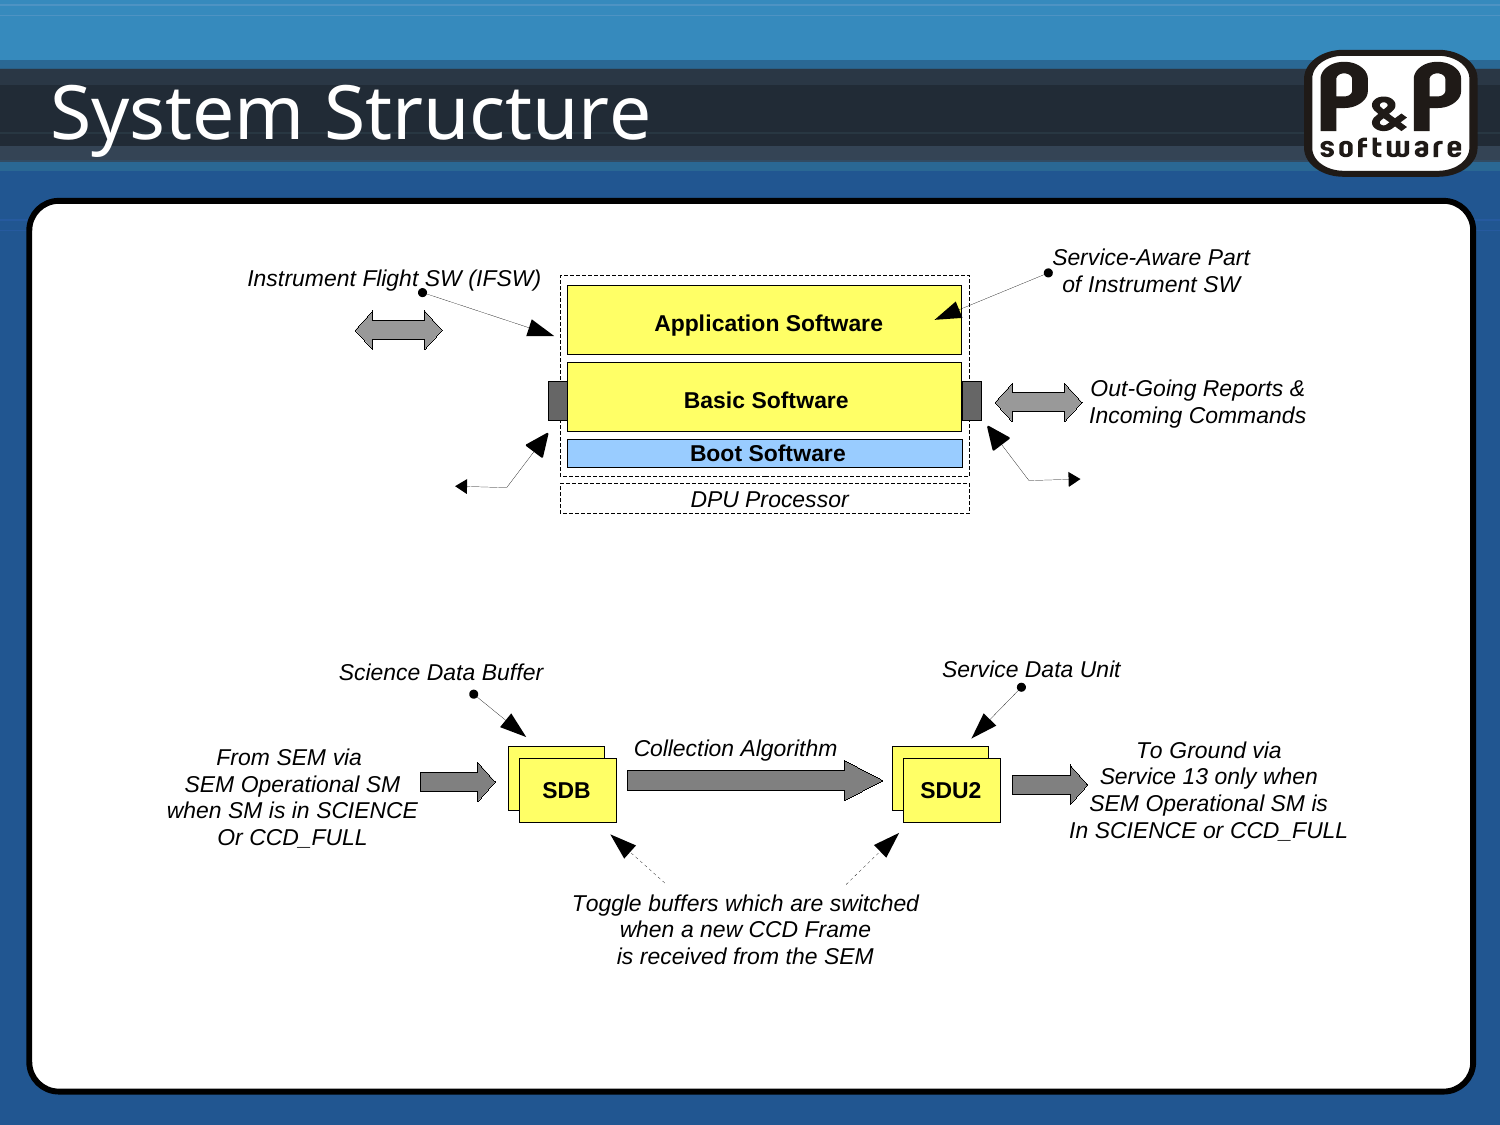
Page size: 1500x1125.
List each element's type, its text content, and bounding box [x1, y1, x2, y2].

text_box SDB [542, 776, 612, 804]
text_box [995, 383, 1083, 422]
text_box Instrument Flight SW (IFSW) [247, 264, 543, 299]
text_box Collection Algorithm [633, 734, 838, 769]
text_box [892, 746, 1001, 823]
text_box [627, 760, 883, 801]
text_box From SEM via SEM Operational SM when SM is in SCIENCE Or CCD_FULL [166, 743, 419, 850]
picture [0, 0, 1500, 239]
text_box Toggle buffers which are switched when a new CCD Frame is received from the SEM [571, 889, 920, 969]
text_box To Ground via Service 13 only when SEM Operational SM is In SCIENCE or CCD_FULL [1069, 736, 1349, 842]
text_box [355, 310, 443, 350]
text_box Basic Software [684, 386, 850, 414]
text_box Service-Aware Part of Instrument SW [1052, 243, 1251, 296]
text_box [420, 762, 496, 802]
text_box Science Data Buffer [339, 658, 544, 693]
text_box Application Software [654, 309, 884, 337]
text_box [508, 746, 617, 823]
text_box [548, 362, 982, 432]
text_box DPU Processor [690, 485, 886, 521]
text_box SDU2 [920, 776, 990, 804]
text_box [567, 285, 962, 355]
text_box [1012, 775, 1069, 795]
text_box [567, 439, 963, 468]
title System Structure [50, 16, 1091, 204]
text_box Boot Software [689, 439, 847, 467]
text_box Service Data Unit [941, 655, 1121, 690]
text_box Out-Going Reports & Incoming Commands [1089, 374, 1307, 428]
